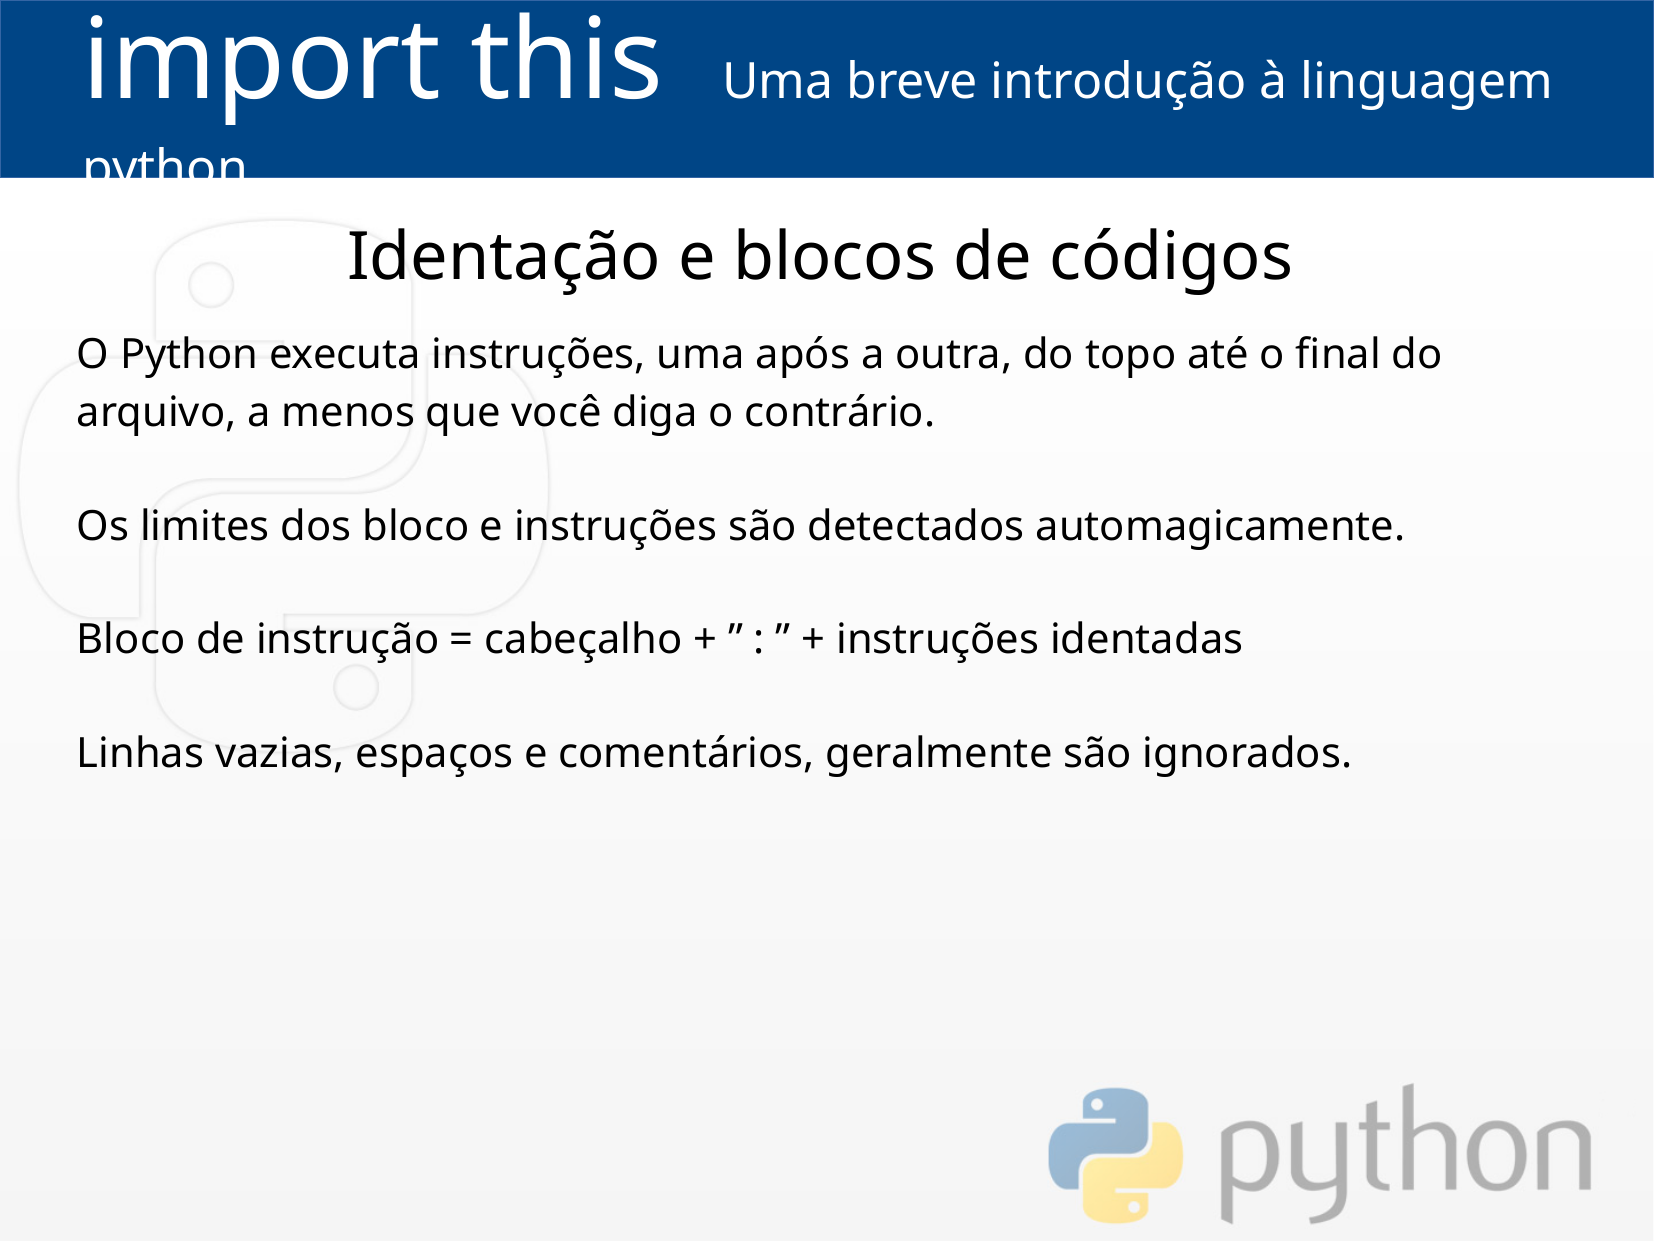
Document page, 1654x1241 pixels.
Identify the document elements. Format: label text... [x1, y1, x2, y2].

title import this Uma breve introdução à linguagem python [82, 1, 1571, 178]
picture [0, 200, 1654, 1241]
text_box Identação e blocos de códigos [106, 200, 1536, 296]
text_box [0, 0, 1654, 178]
subtitle O Python executa instruções, uma após a outra, do topo até o final do arquivo, a menos que você diga o contrário. Os limites dos bloco e instruções são detectados automagicamente. Bloco de instrução = cabeçalho + ” : ” + instruções identadas Linhas vazias, espaços e comentários, geralmente são ignorados. [76, 319, 1565, 1128]
